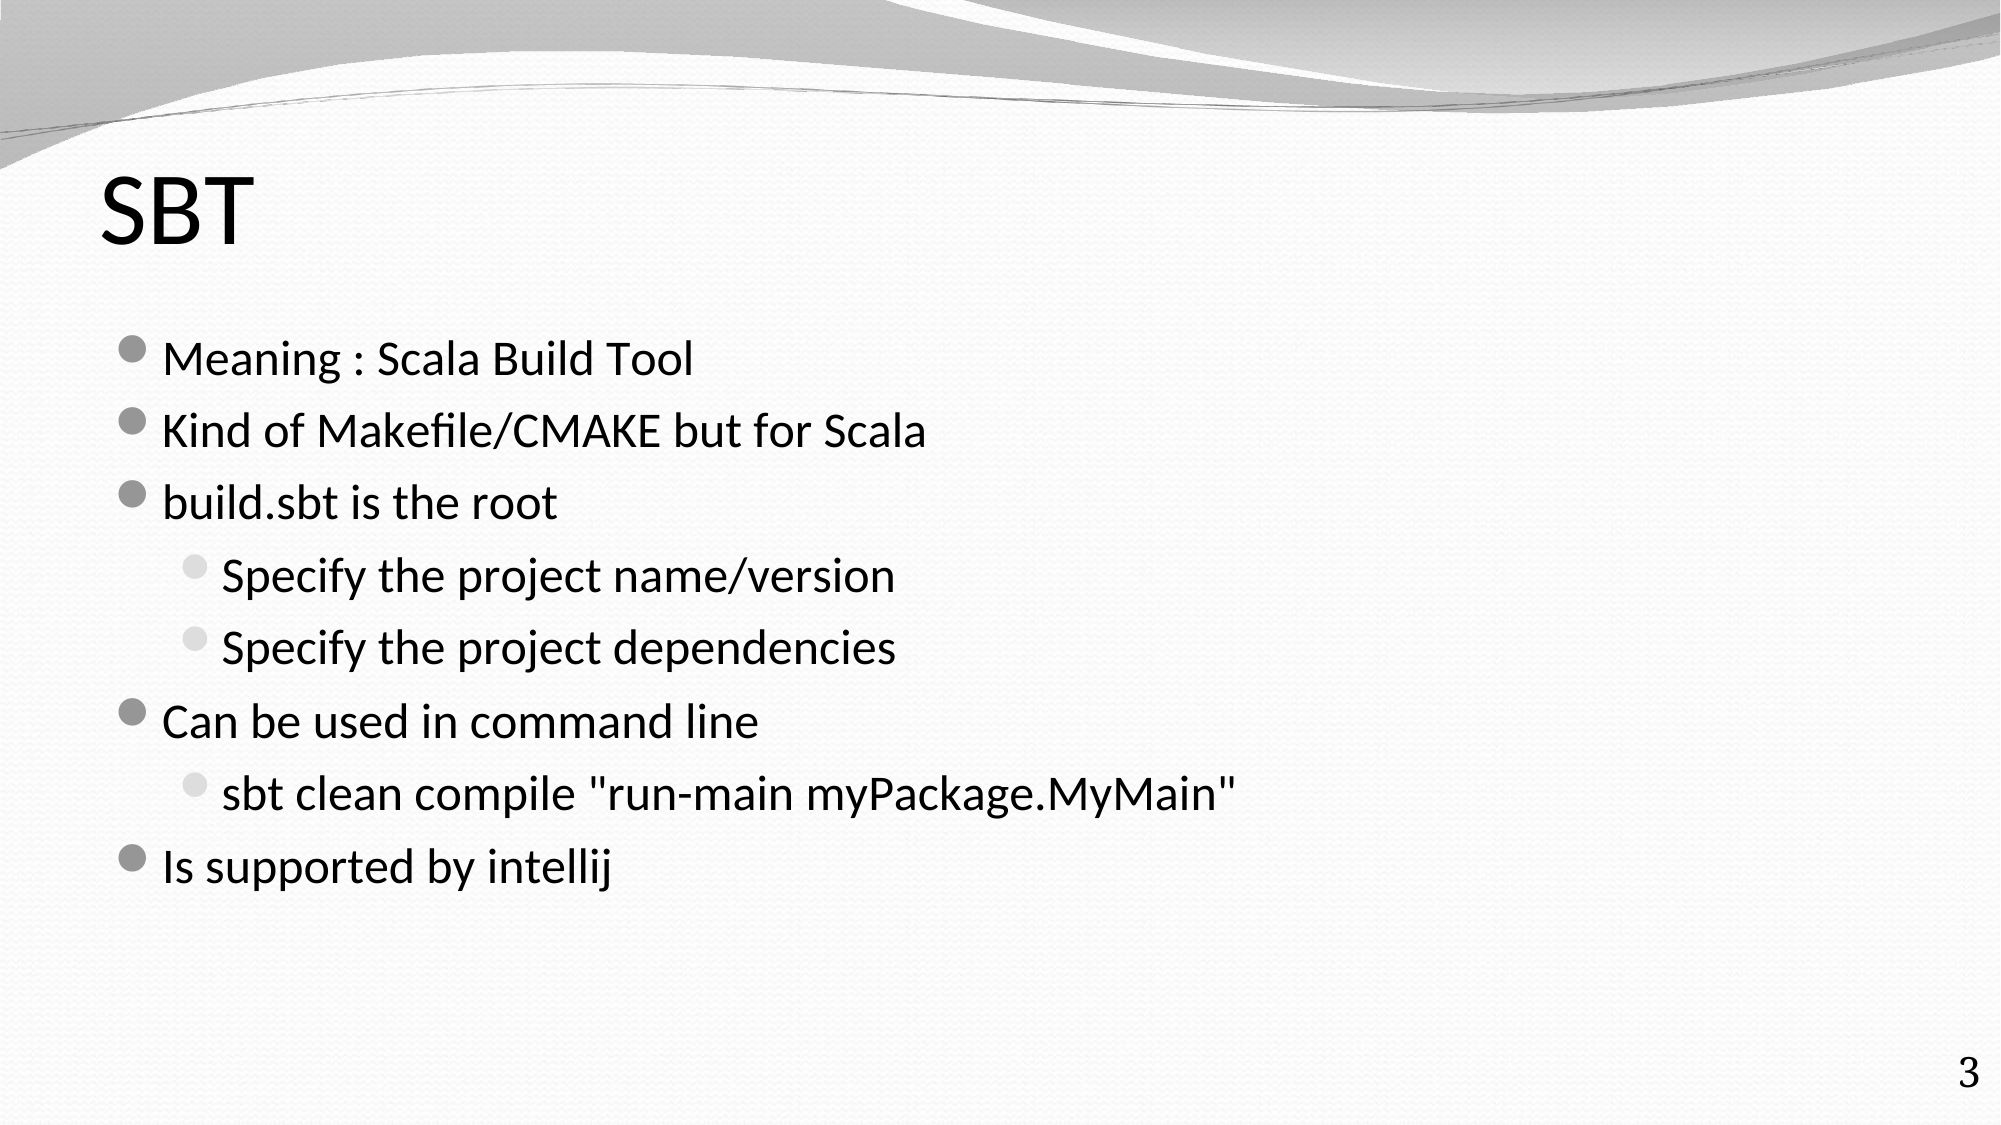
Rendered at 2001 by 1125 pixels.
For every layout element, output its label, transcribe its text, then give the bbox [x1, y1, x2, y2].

text_box <numéro> [1813, 1042, 1981, 1103]
list Meaning : Scala Build Tool Kind of Makefile/CMAKE but for Scala build.sbt is the root Specify the project name/version Specify the project dependencies Can be used in command line sbt clean compile "run-main myPackage.MyMain" Is supported by intellij [99, 317, 1901, 1038]
title SBT [99, 77, 1901, 266]
picture [0, 0, 2001, 1125]
